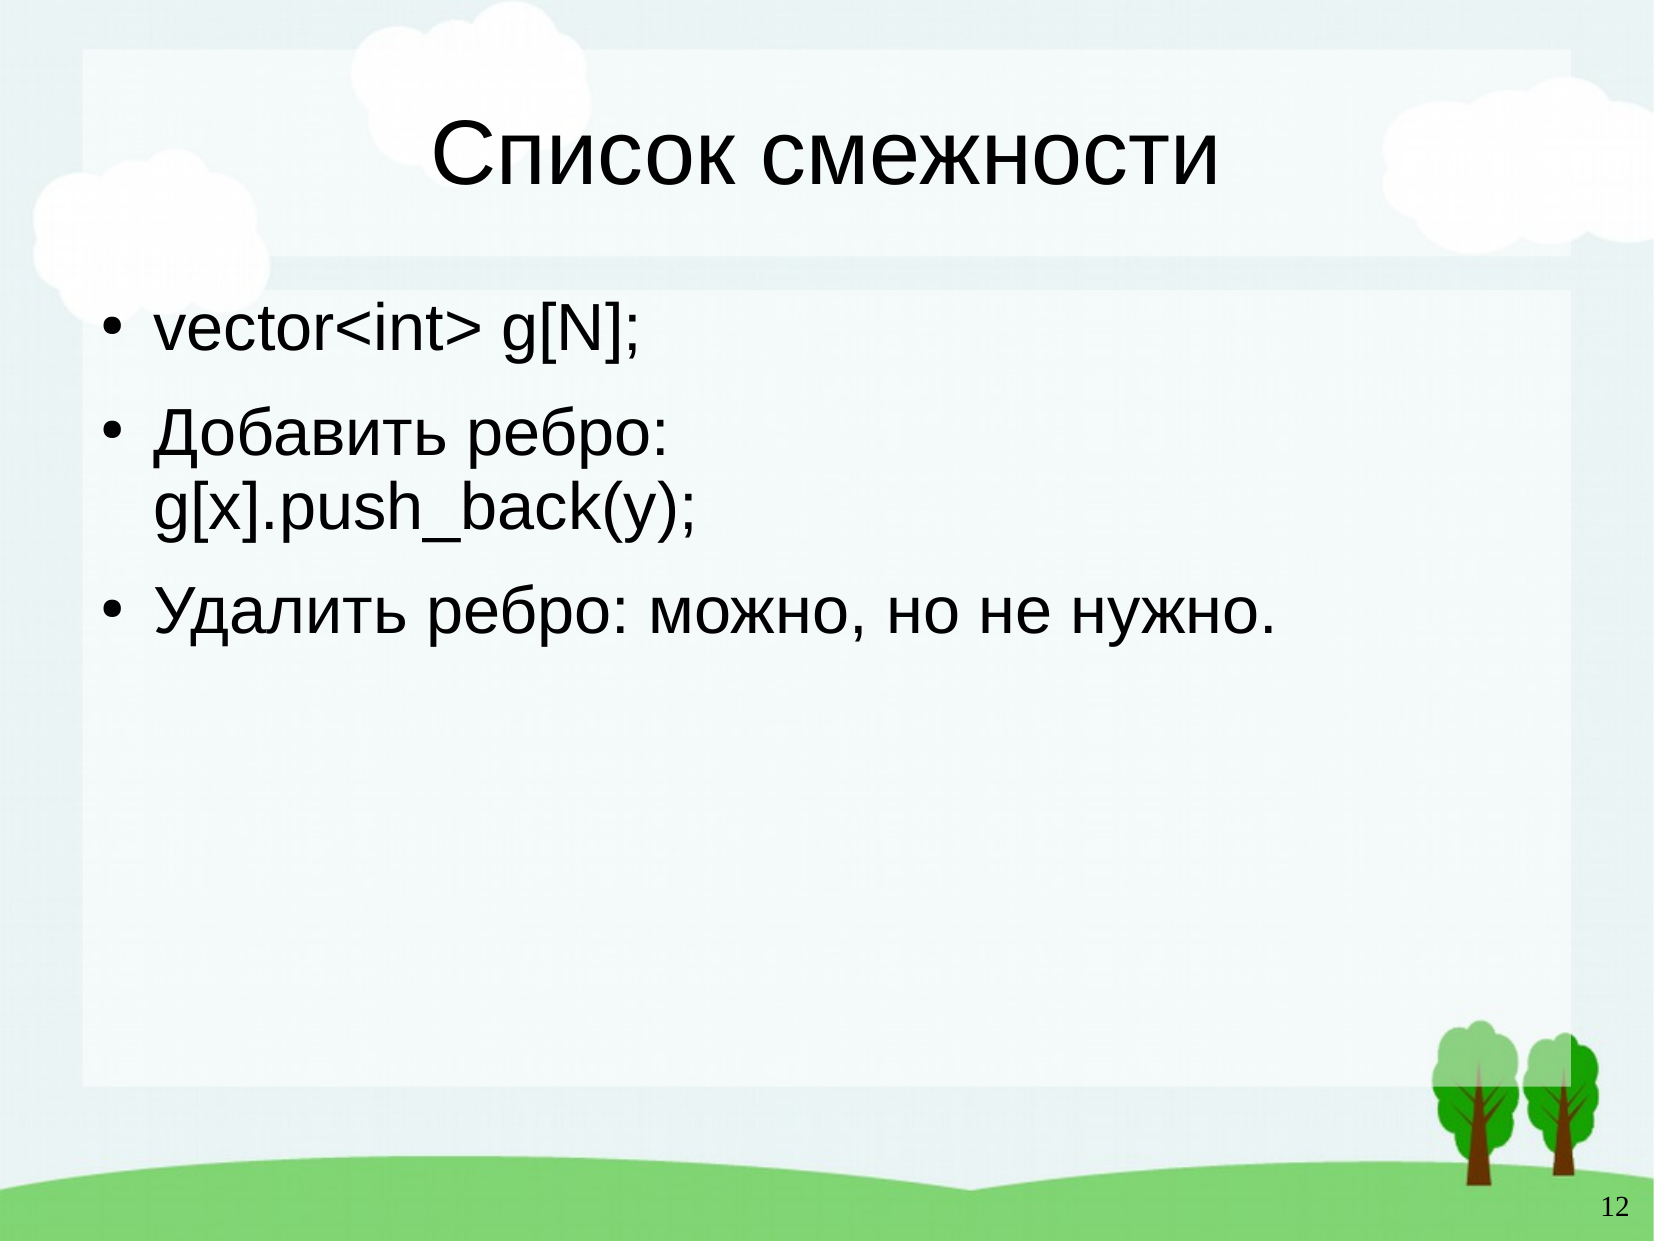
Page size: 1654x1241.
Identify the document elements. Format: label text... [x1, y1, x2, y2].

picture [0, 0, 1654, 1241]
title Список смежности [82, 49, 1571, 257]
list vector<int> g[N]; Добавить ребро: g[x].push_back(y); Удалить ребро: можно, но не нужно. [82, 290, 1571, 1087]
